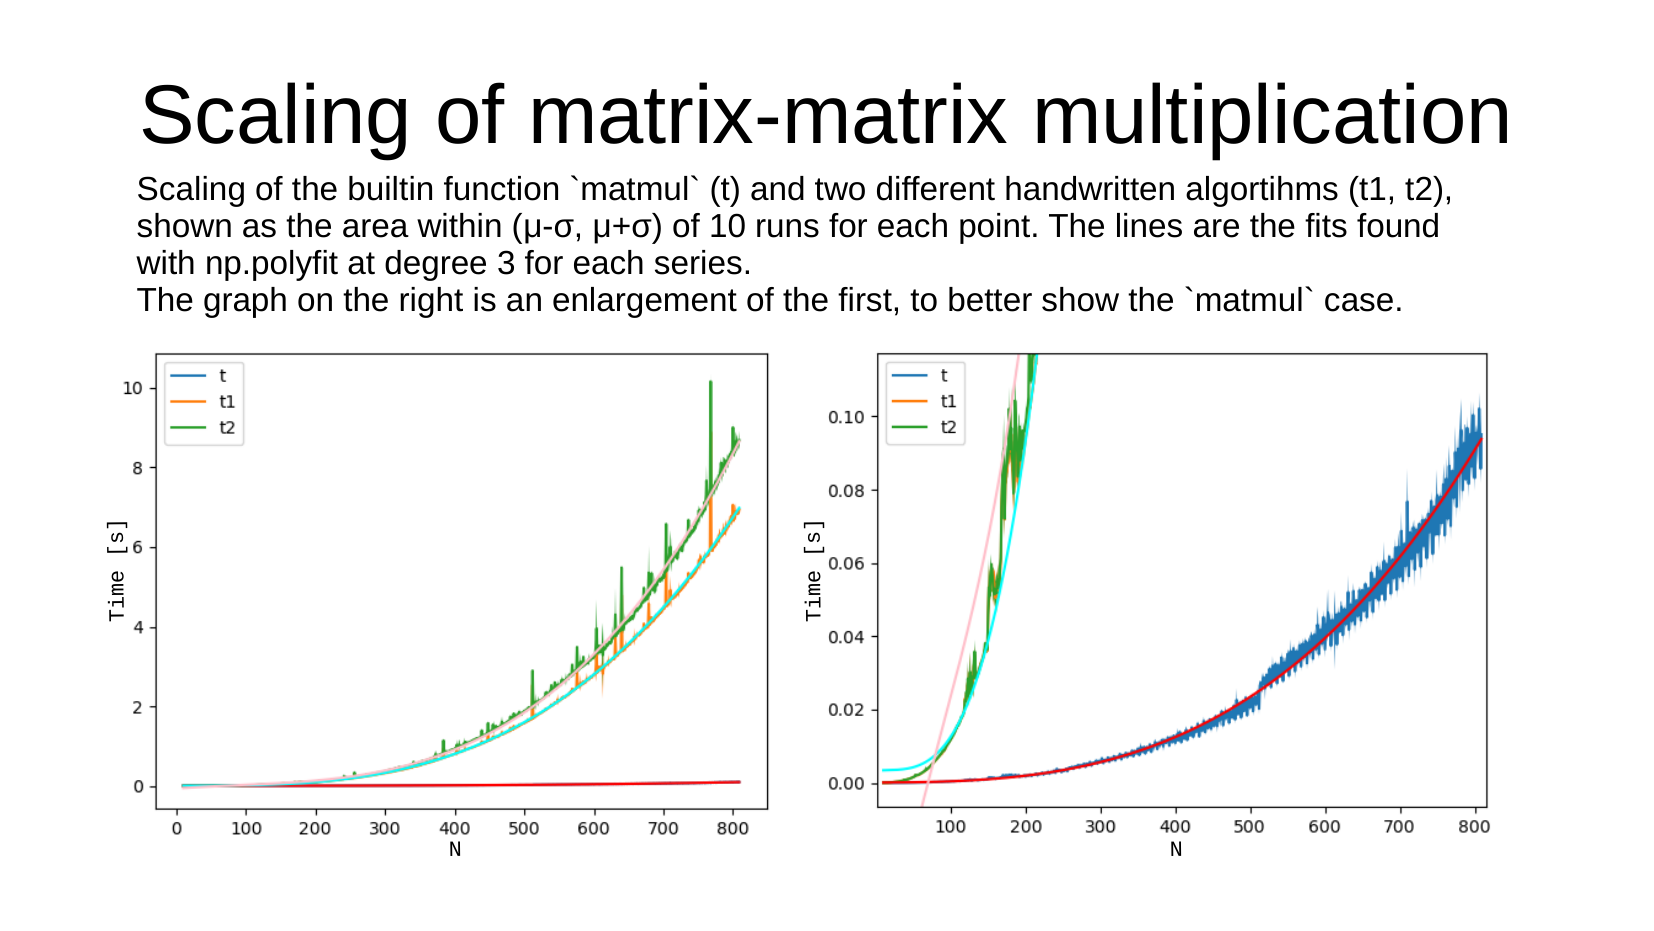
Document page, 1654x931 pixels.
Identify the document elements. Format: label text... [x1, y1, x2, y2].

picture [57, 282, 1565, 874]
text_box N [1154, 830, 1198, 871]
text_box Time [s] [793, 503, 835, 638]
text_box Time [s] [97, 503, 138, 638]
text_box N [433, 830, 477, 871]
text_box Scaling of the builtin function `matmul` (t) and two different handwritten algortihms (t1, t2), shown as the area within (μ-σ, μ+σ) of 10 runs for each point. The lines are the fits found with np.polyfit at degree 3 for each series. The graph on the right is an enlargement of the first, to better show the `matmul` case. [121, 162, 1512, 326]
title Scaling of matrix-matrix multiplication [82, 37, 1571, 193]
